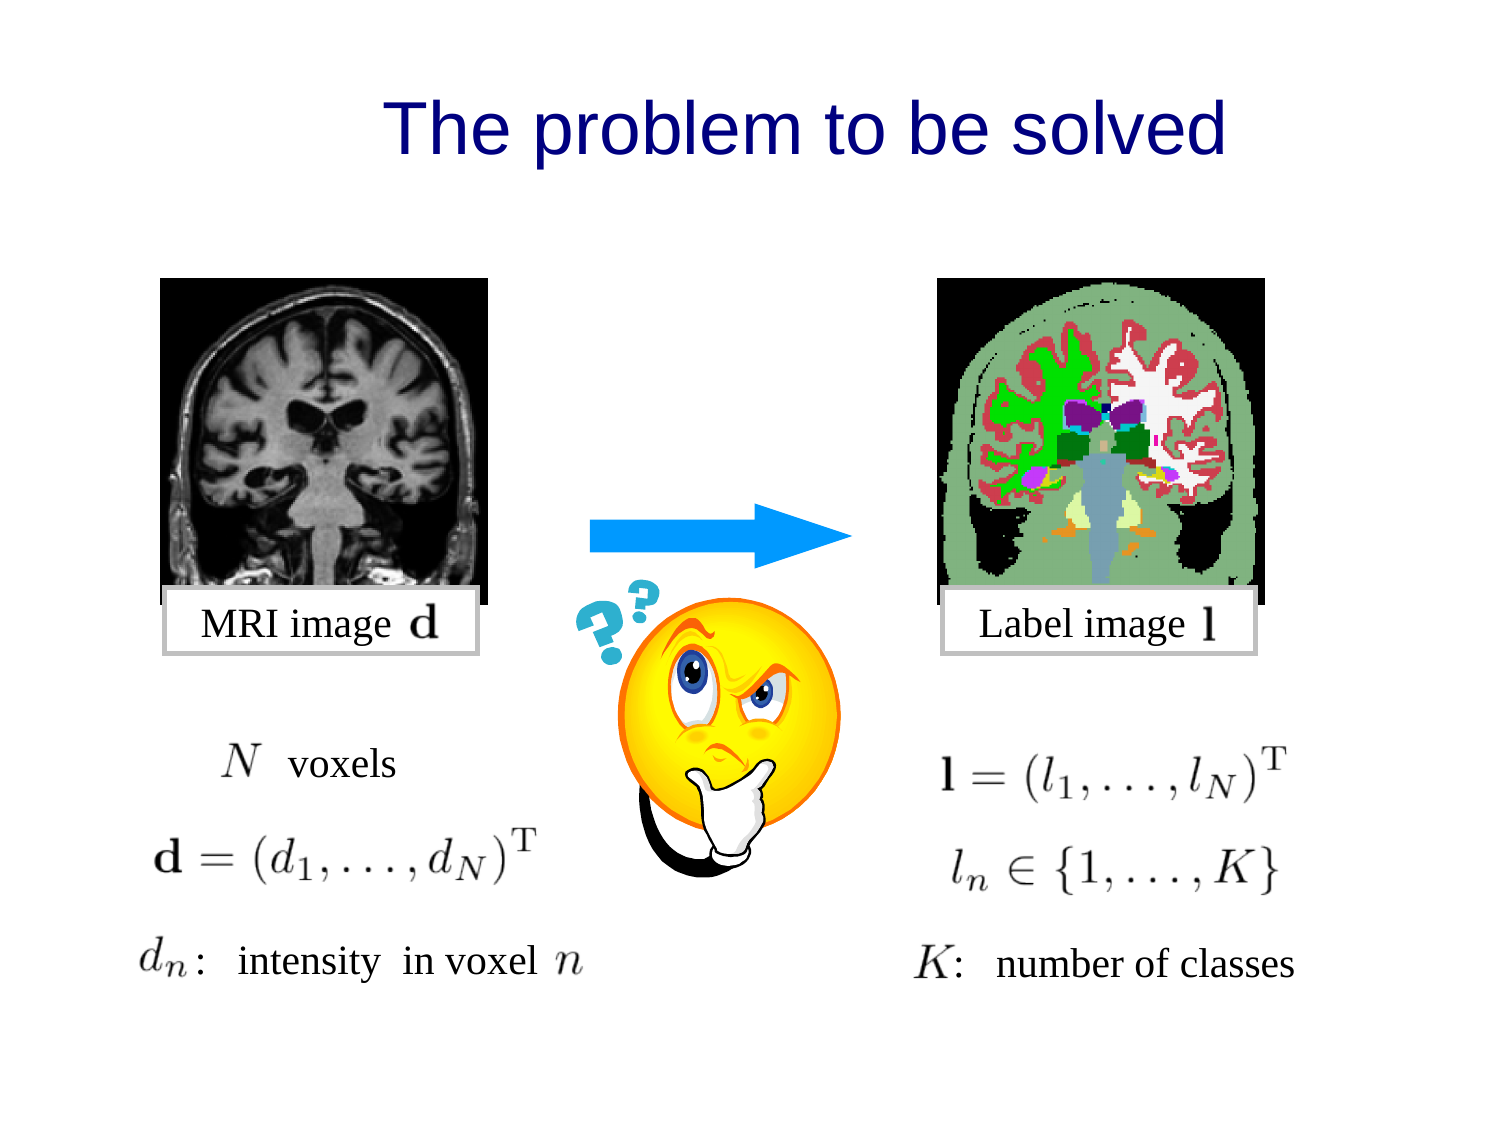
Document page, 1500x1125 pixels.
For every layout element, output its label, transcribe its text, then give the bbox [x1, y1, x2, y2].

picture [537, 934, 601, 987]
picture [937, 278, 1265, 606]
text_box : intensity in voxel [180, 925, 565, 991]
picture [900, 928, 938, 988]
picture [924, 828, 1300, 906]
picture [160, 278, 488, 606]
picture [924, 740, 1307, 815]
picture [1175, 590, 1233, 654]
text_box : number of classes [938, 928, 1311, 994]
text_box Label image [942, 587, 1256, 654]
text_box MRI image [164, 587, 478, 654]
text_box voxels [273, 728, 413, 794]
picture [137, 815, 549, 895]
title The problem to be solved [149, 65, 1463, 179]
picture [575, 578, 842, 879]
picture [387, 590, 457, 648]
picture [119, 920, 204, 988]
picture [210, 728, 273, 787]
text_box [589, 503, 853, 569]
